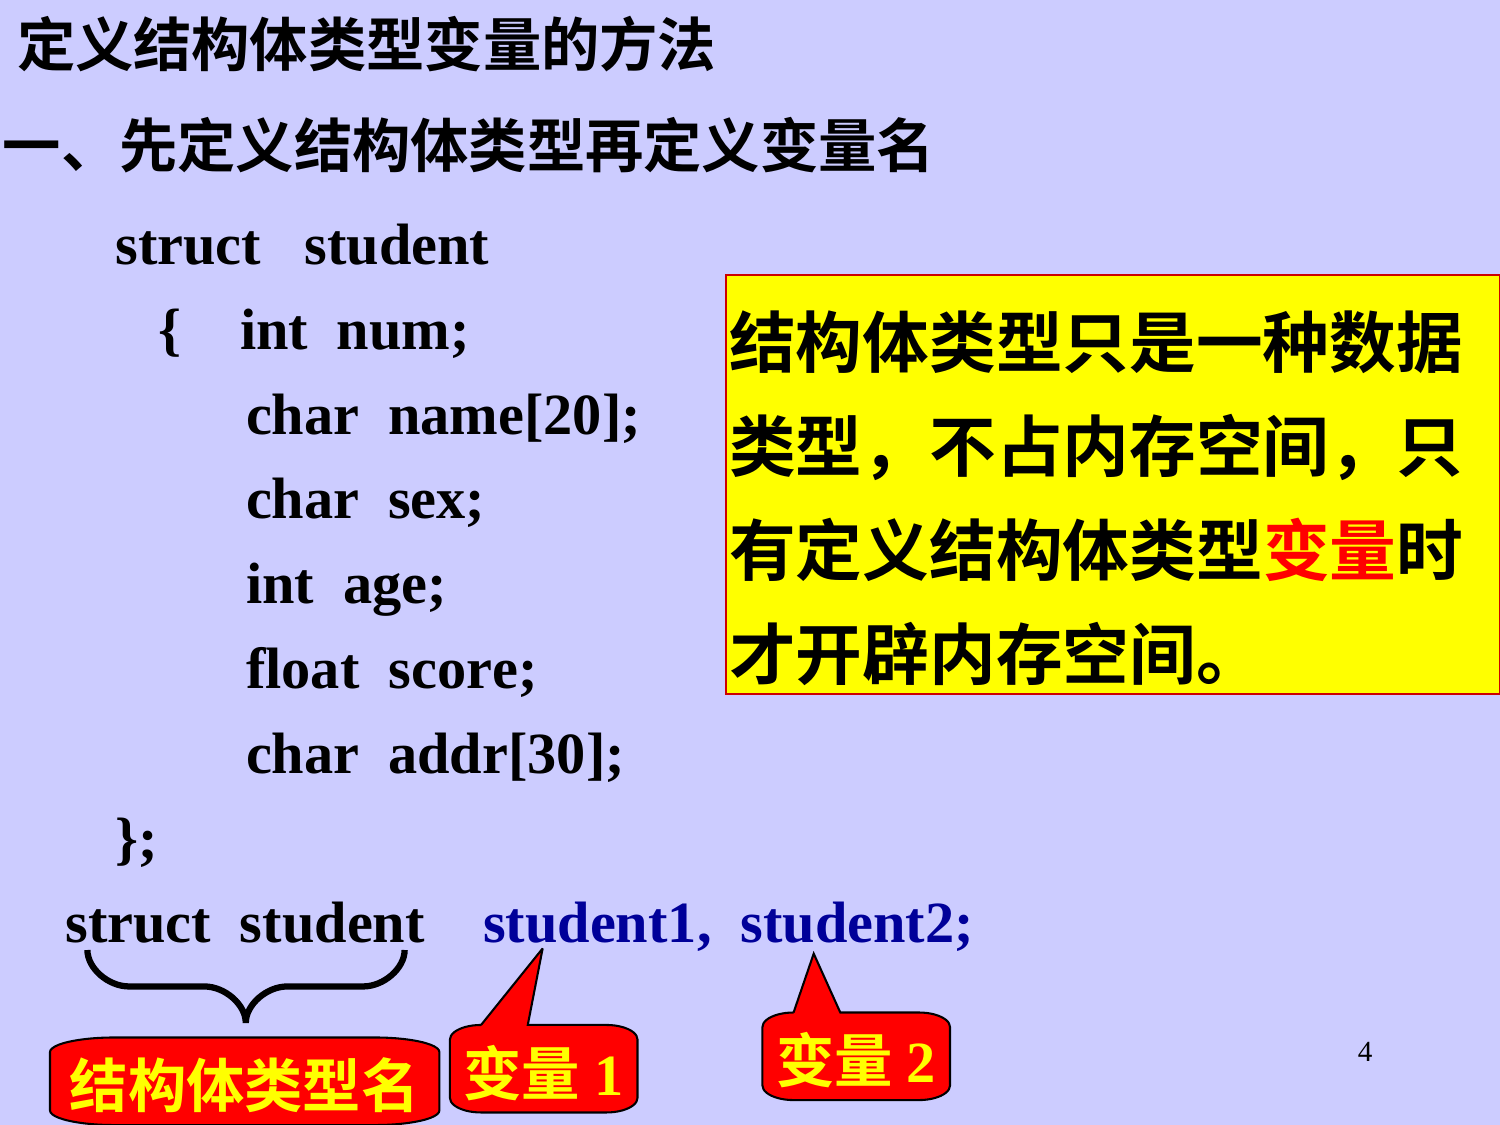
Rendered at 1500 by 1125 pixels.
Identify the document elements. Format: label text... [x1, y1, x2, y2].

text_box 结构体类型名 [50, 1037, 440, 1125]
text_box struct student { int num; char name[20]; char sex; int age; float score; char addr[30]; }; [112, 212, 726, 873]
text_box struct student student1, student2; [62, 875, 1176, 956]
text_box 定义结构体类型变量的方法 [2, 0, 732, 86]
text_box 结构体类型只是一种数据类型，不占内存空间，只有定义结构体类型变量时才开辟内存空间。 [726, 274, 1500, 695]
text_box 变量1 [449, 948, 638, 1113]
text_box <编号> [1074, 1025, 1388, 1101]
text_box 变量2 [762, 953, 951, 1101]
text_box 一、先定义结构体类型再定义变量名 [0, 99, 1450, 181]
